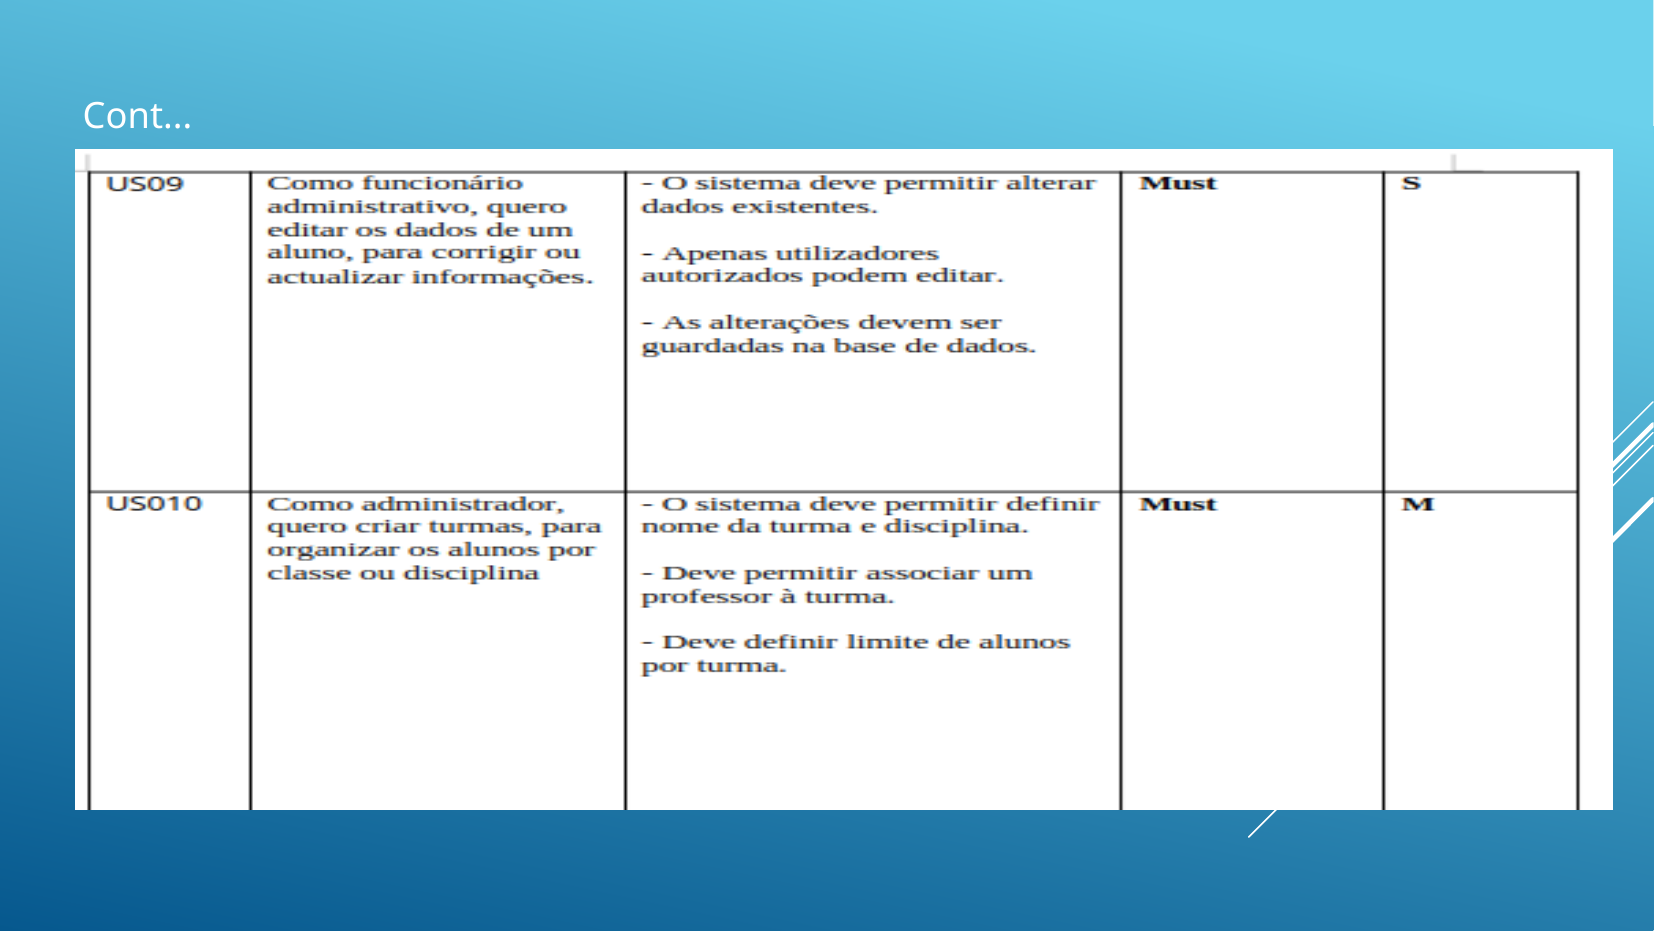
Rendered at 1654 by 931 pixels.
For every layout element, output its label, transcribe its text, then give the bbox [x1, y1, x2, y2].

picture [75, 149, 1613, 810]
title Cont... [82, 37, 1571, 149]
